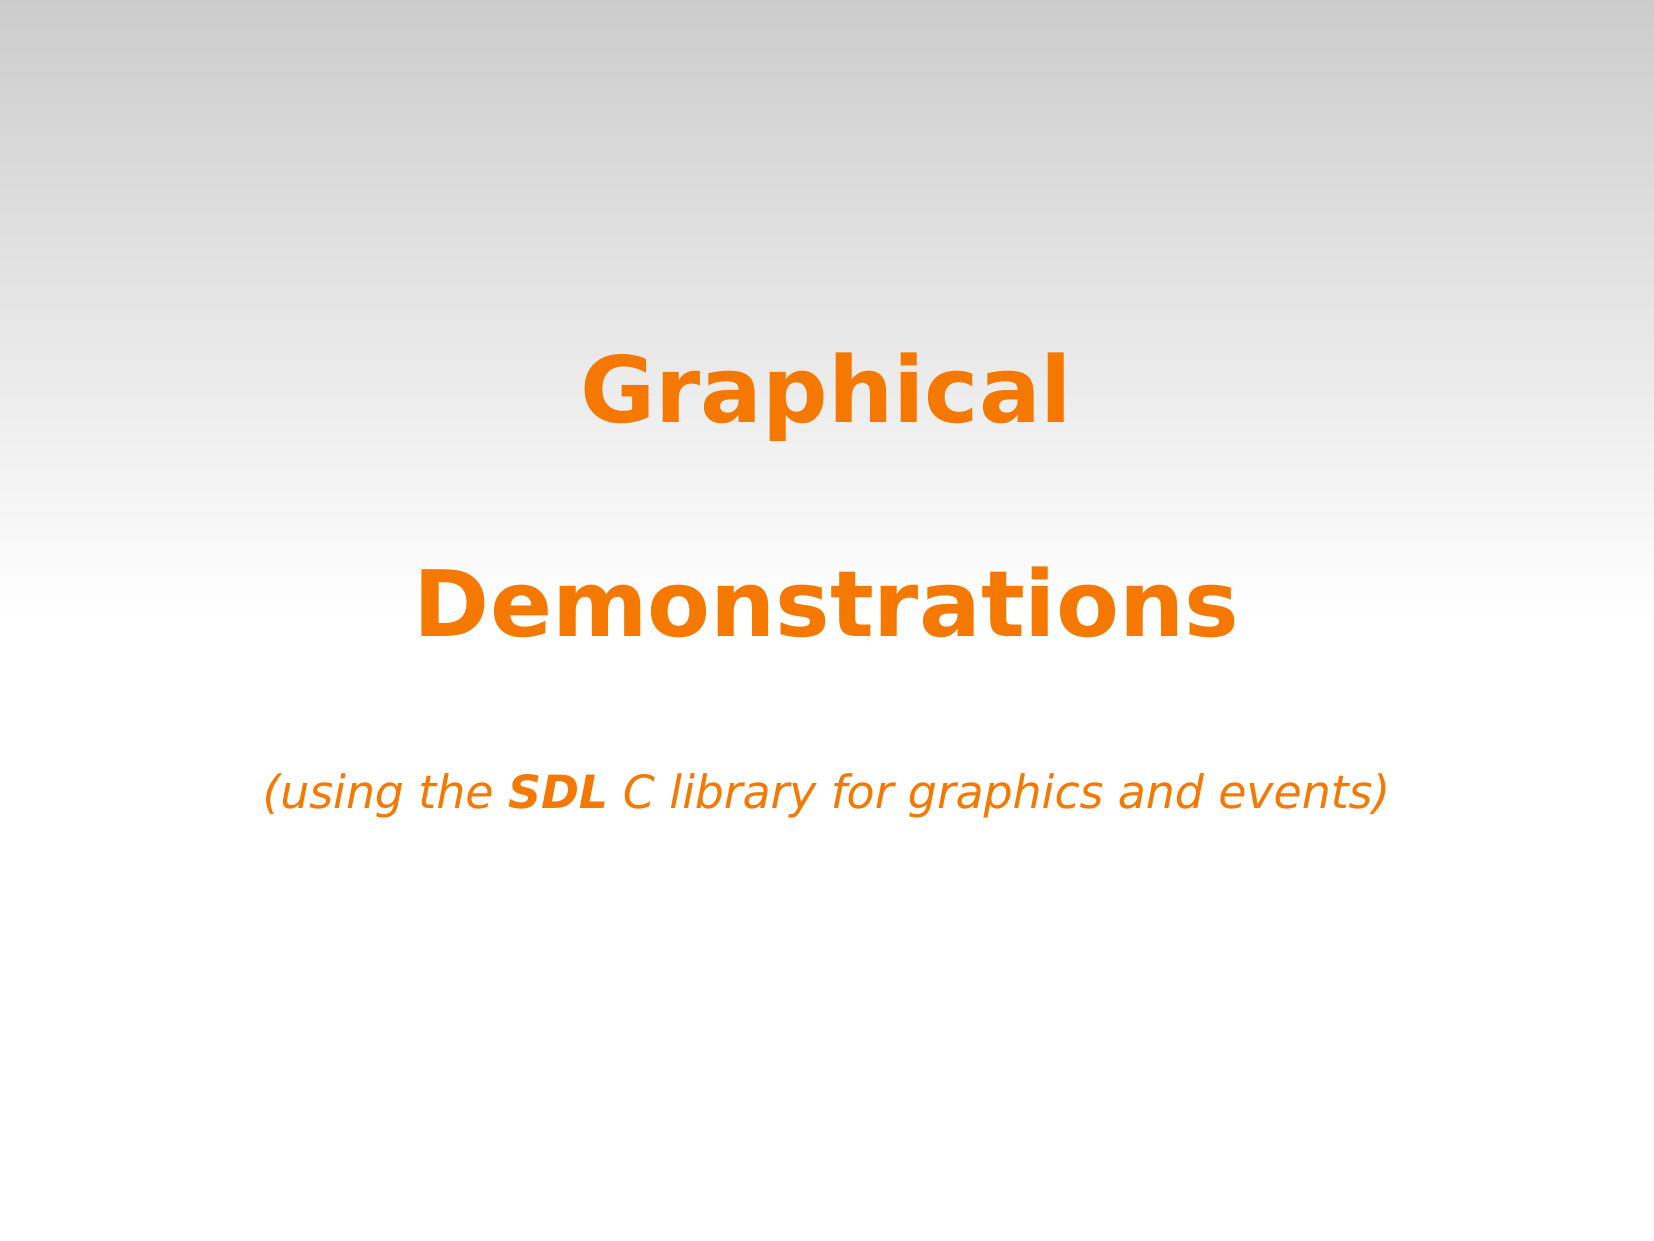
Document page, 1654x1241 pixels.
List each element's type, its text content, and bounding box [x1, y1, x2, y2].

title Graphical Demonstrations (using the SDL C library for graphics and events) [82, 337, 1571, 819]
